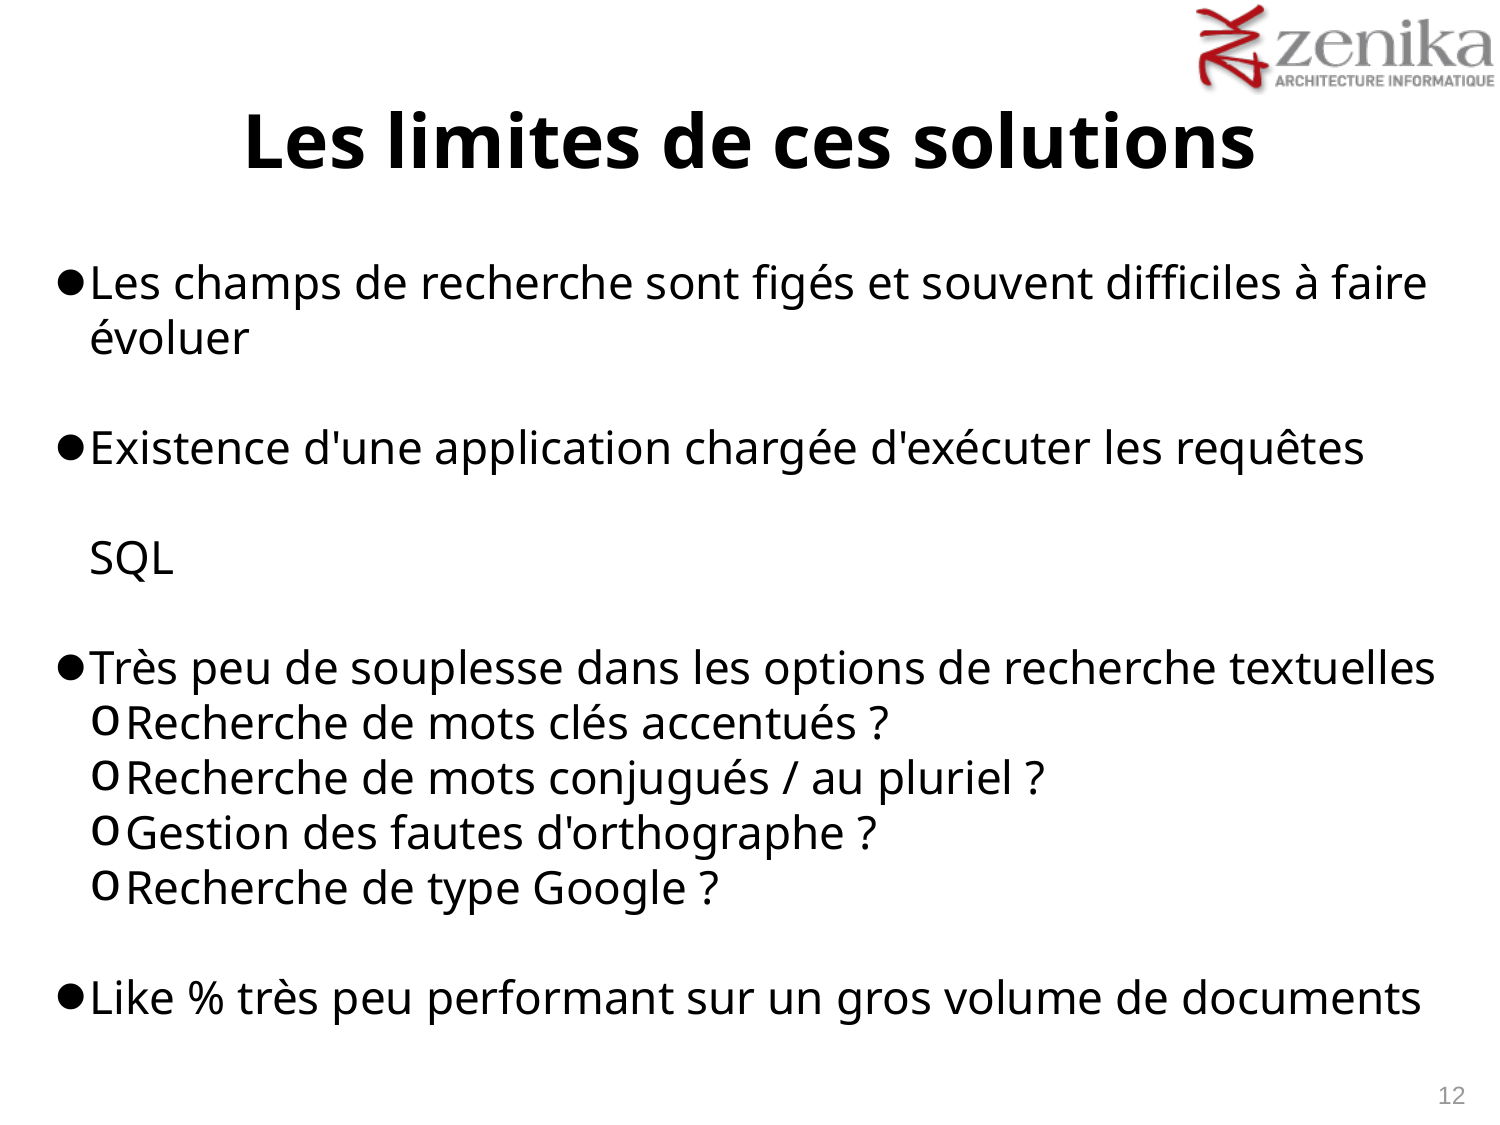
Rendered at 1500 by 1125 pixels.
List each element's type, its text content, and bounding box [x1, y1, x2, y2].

picture [1190, 0, 1500, 95]
text_box Les limites de ces solutions [75, 29, 1425, 238]
text_box Les champs de recherche sont figés et souvent difficiles à faire évoluer Existence d'une application chargée d'exécuter les requêtes SQL Très peu de souplesse dans les options de recherche textuelles Recherche de mots clés accentués ? Recherche de mots conjugués / au pluriel ? Gestion des fautes d'orthographe ? Recherche de type Google ? Like % très peu performant sur un gros volume de documents [39, 238, 1465, 1028]
